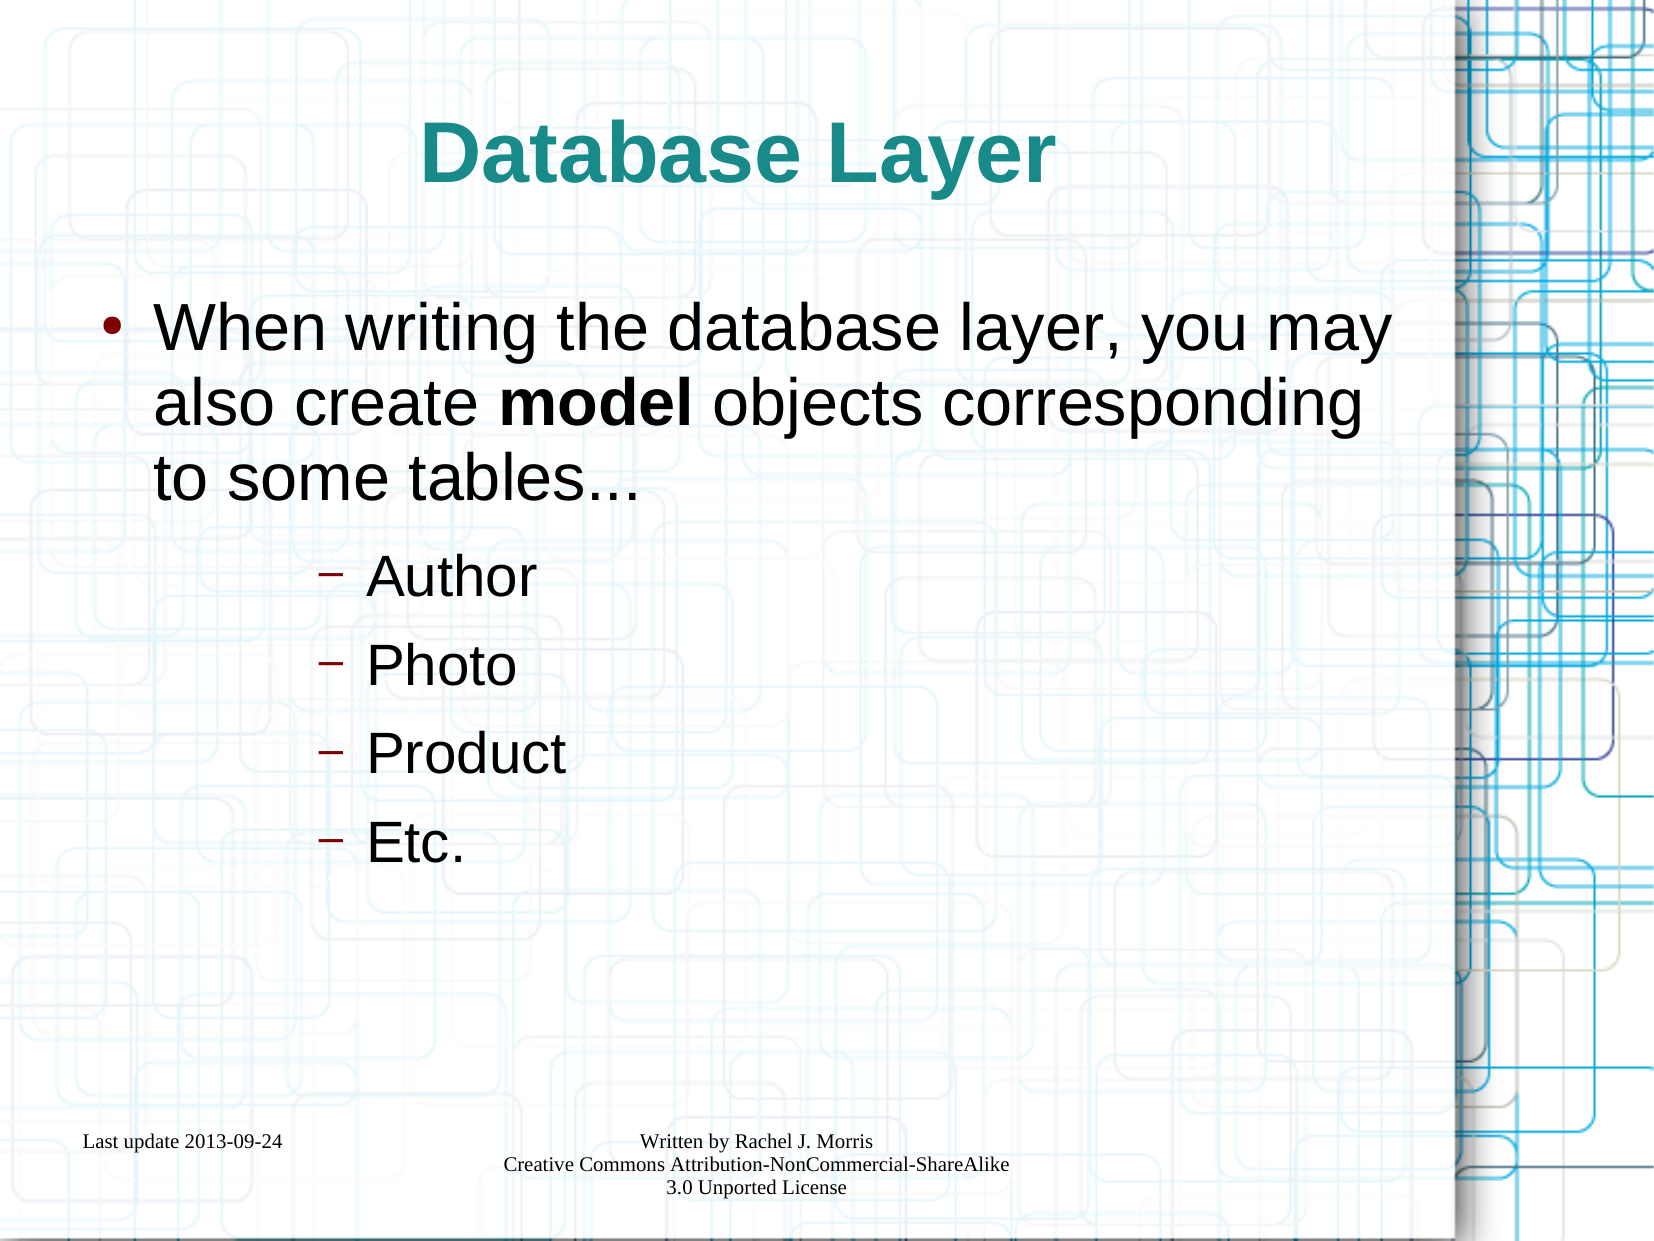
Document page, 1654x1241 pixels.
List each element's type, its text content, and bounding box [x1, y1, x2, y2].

picture [0, 0, 1654, 1241]
title Database Layer [59, 49, 1418, 257]
list When writing the database layer, you may also create model objects corresponding to some tables... Author Photo Product Etc. [82, 290, 1418, 1010]
